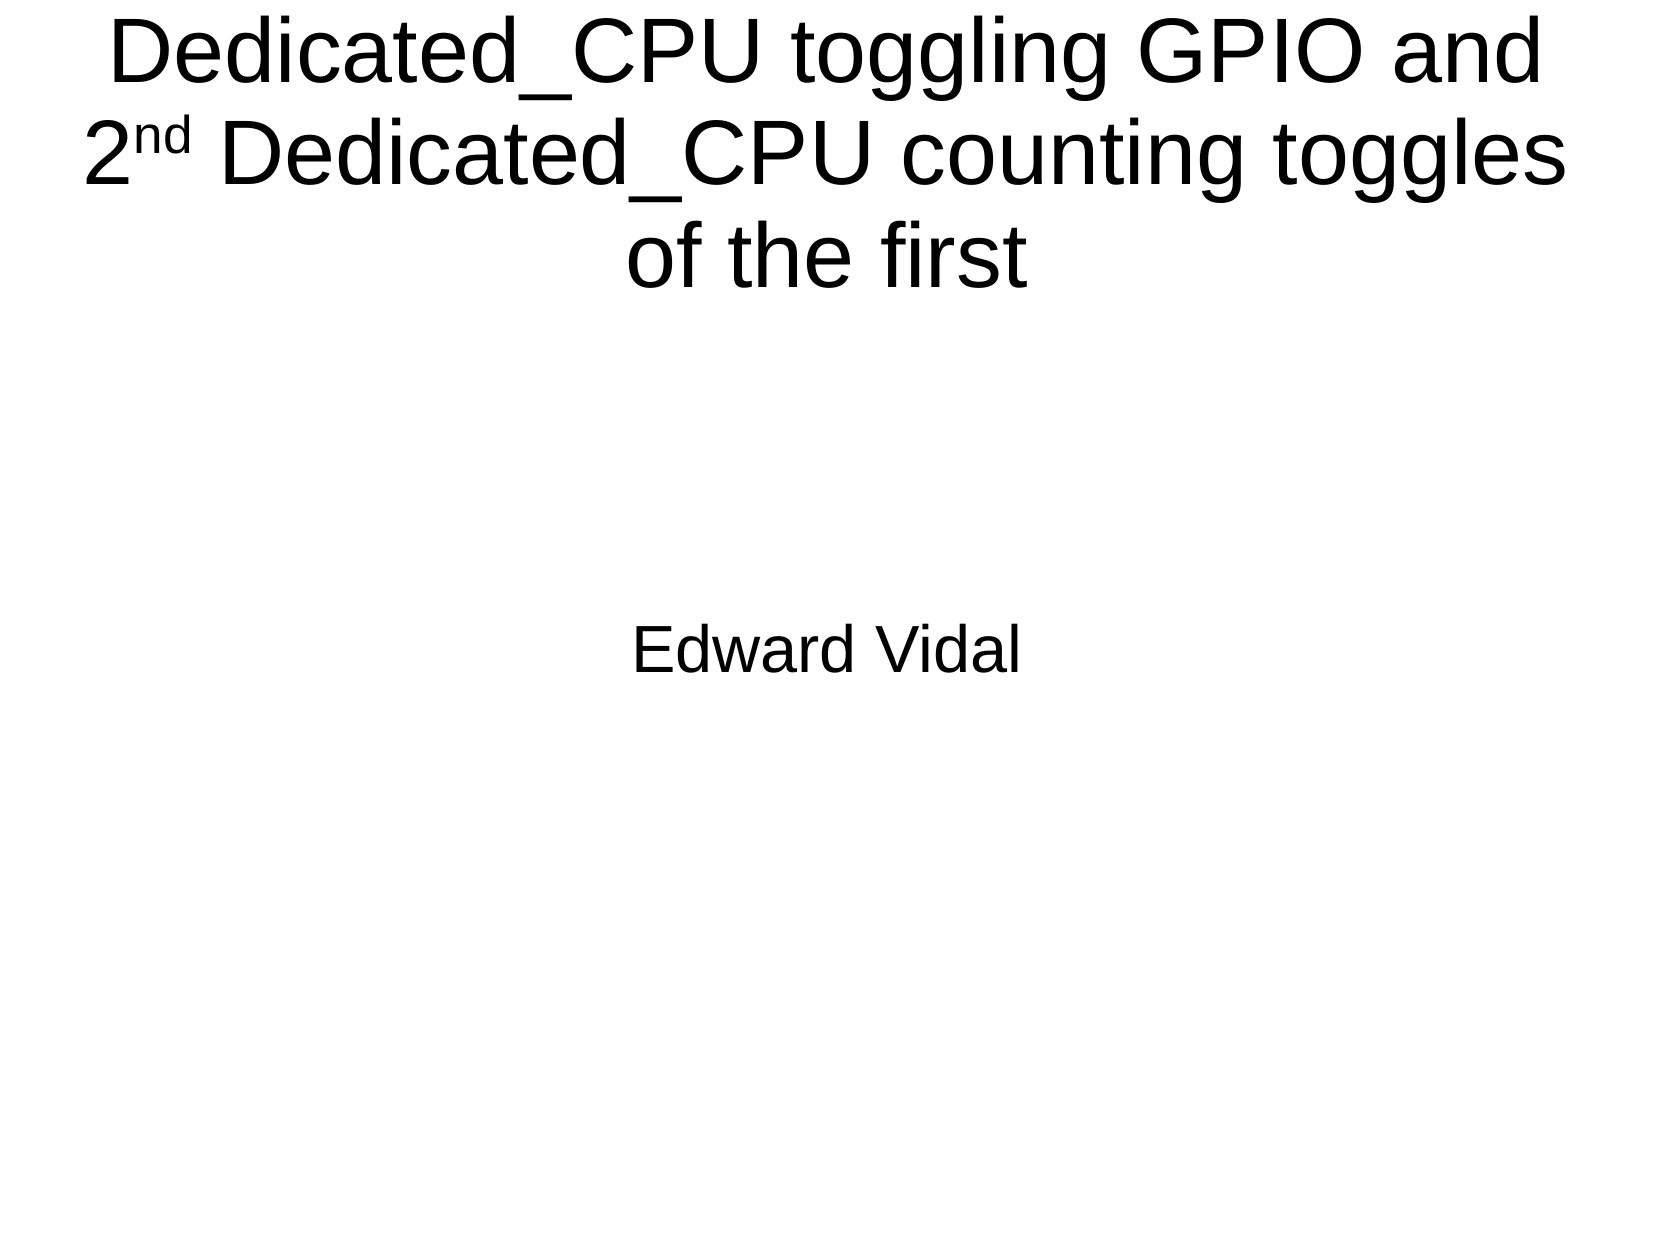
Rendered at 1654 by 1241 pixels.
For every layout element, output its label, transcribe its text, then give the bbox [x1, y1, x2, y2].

title Dedicated_CPU toggling GPIO and 2nd Dedicated_CPU counting toggles of the first [82, 0, 1571, 290]
subtitle Edward Vidal [82, 290, 1571, 1010]
